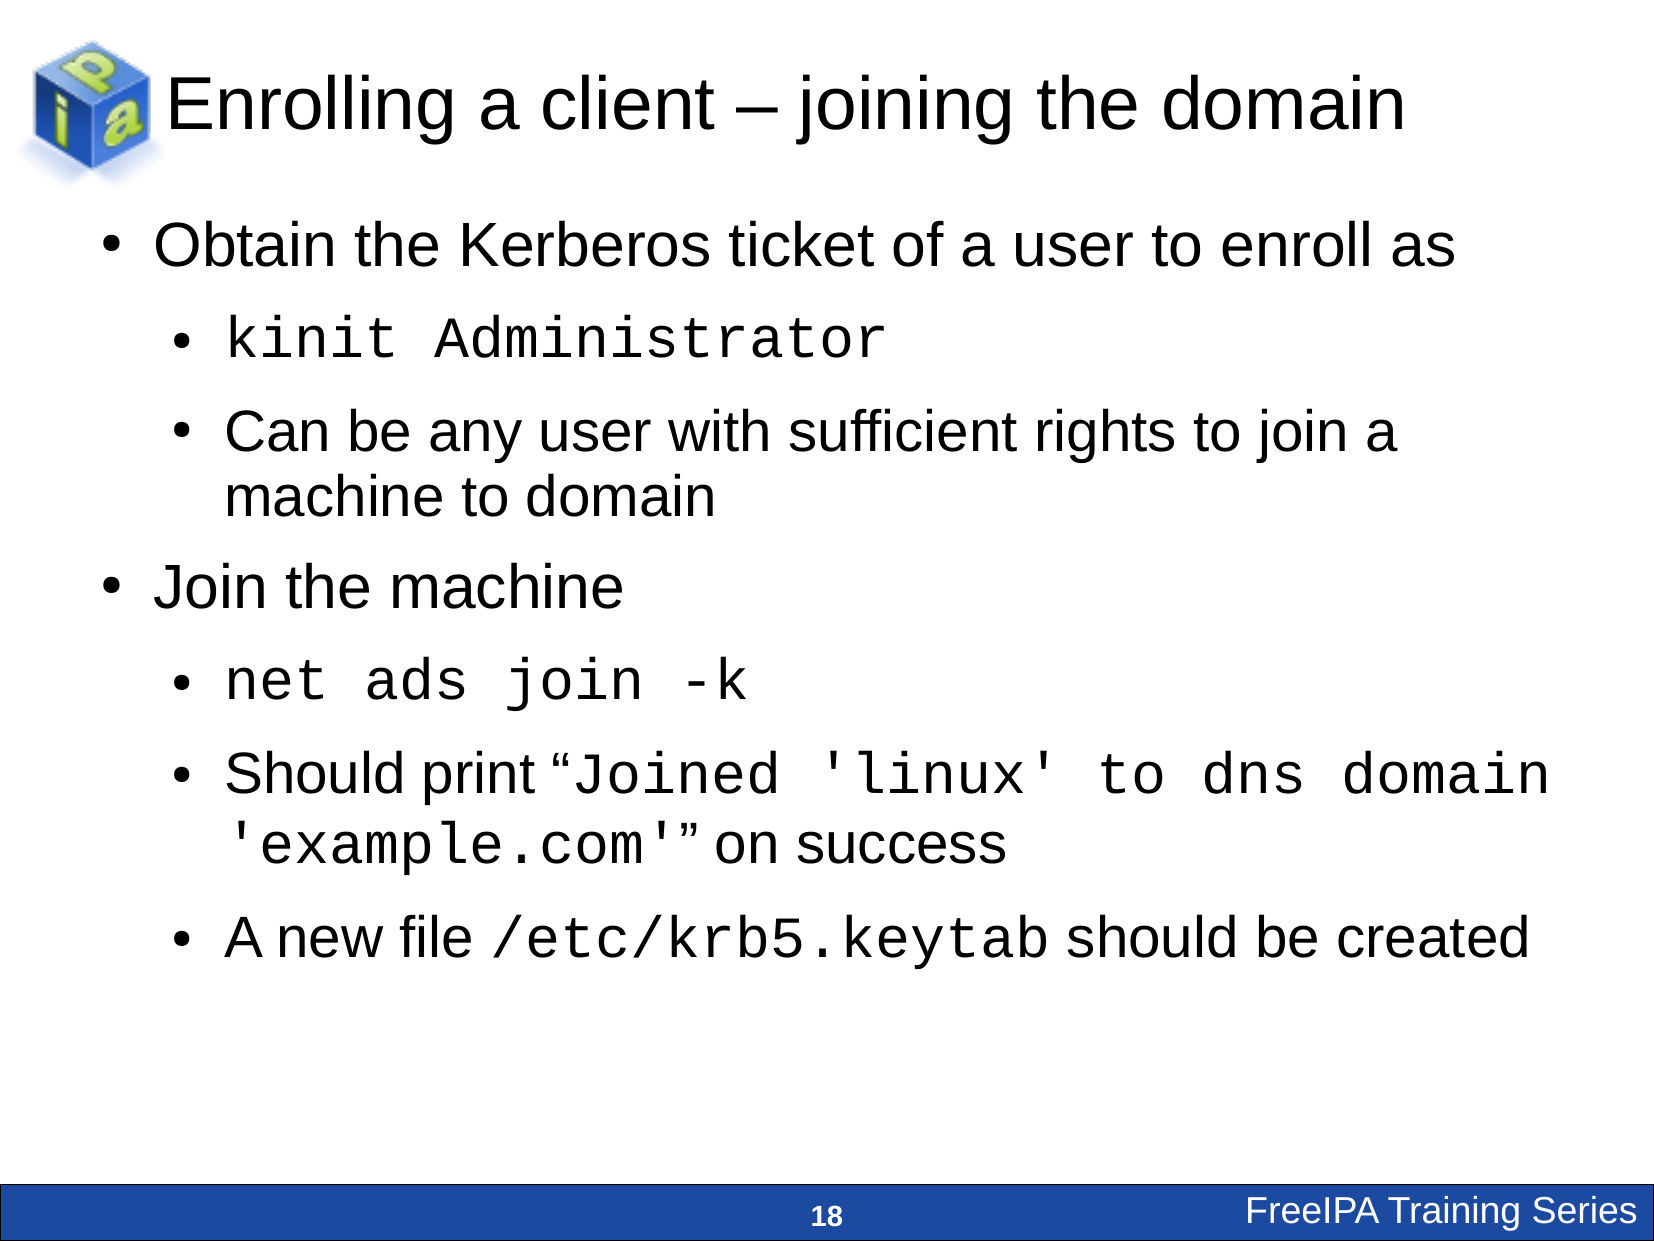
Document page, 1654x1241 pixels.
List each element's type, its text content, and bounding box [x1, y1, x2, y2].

list Obtain the Kerberos ticket of a user to enroll as kinit Administrator Can be any user with sufficient rights to join a machine to domain Join the machine net ads join -k Should print “Joined 'linux' to dns domain 'example.com'” on success A new file /etc/krb5.keytab should be created [82, 209, 1571, 976]
picture [17, 34, 165, 193]
title Enrolling a client – joining the domain [165, 0, 1654, 208]
